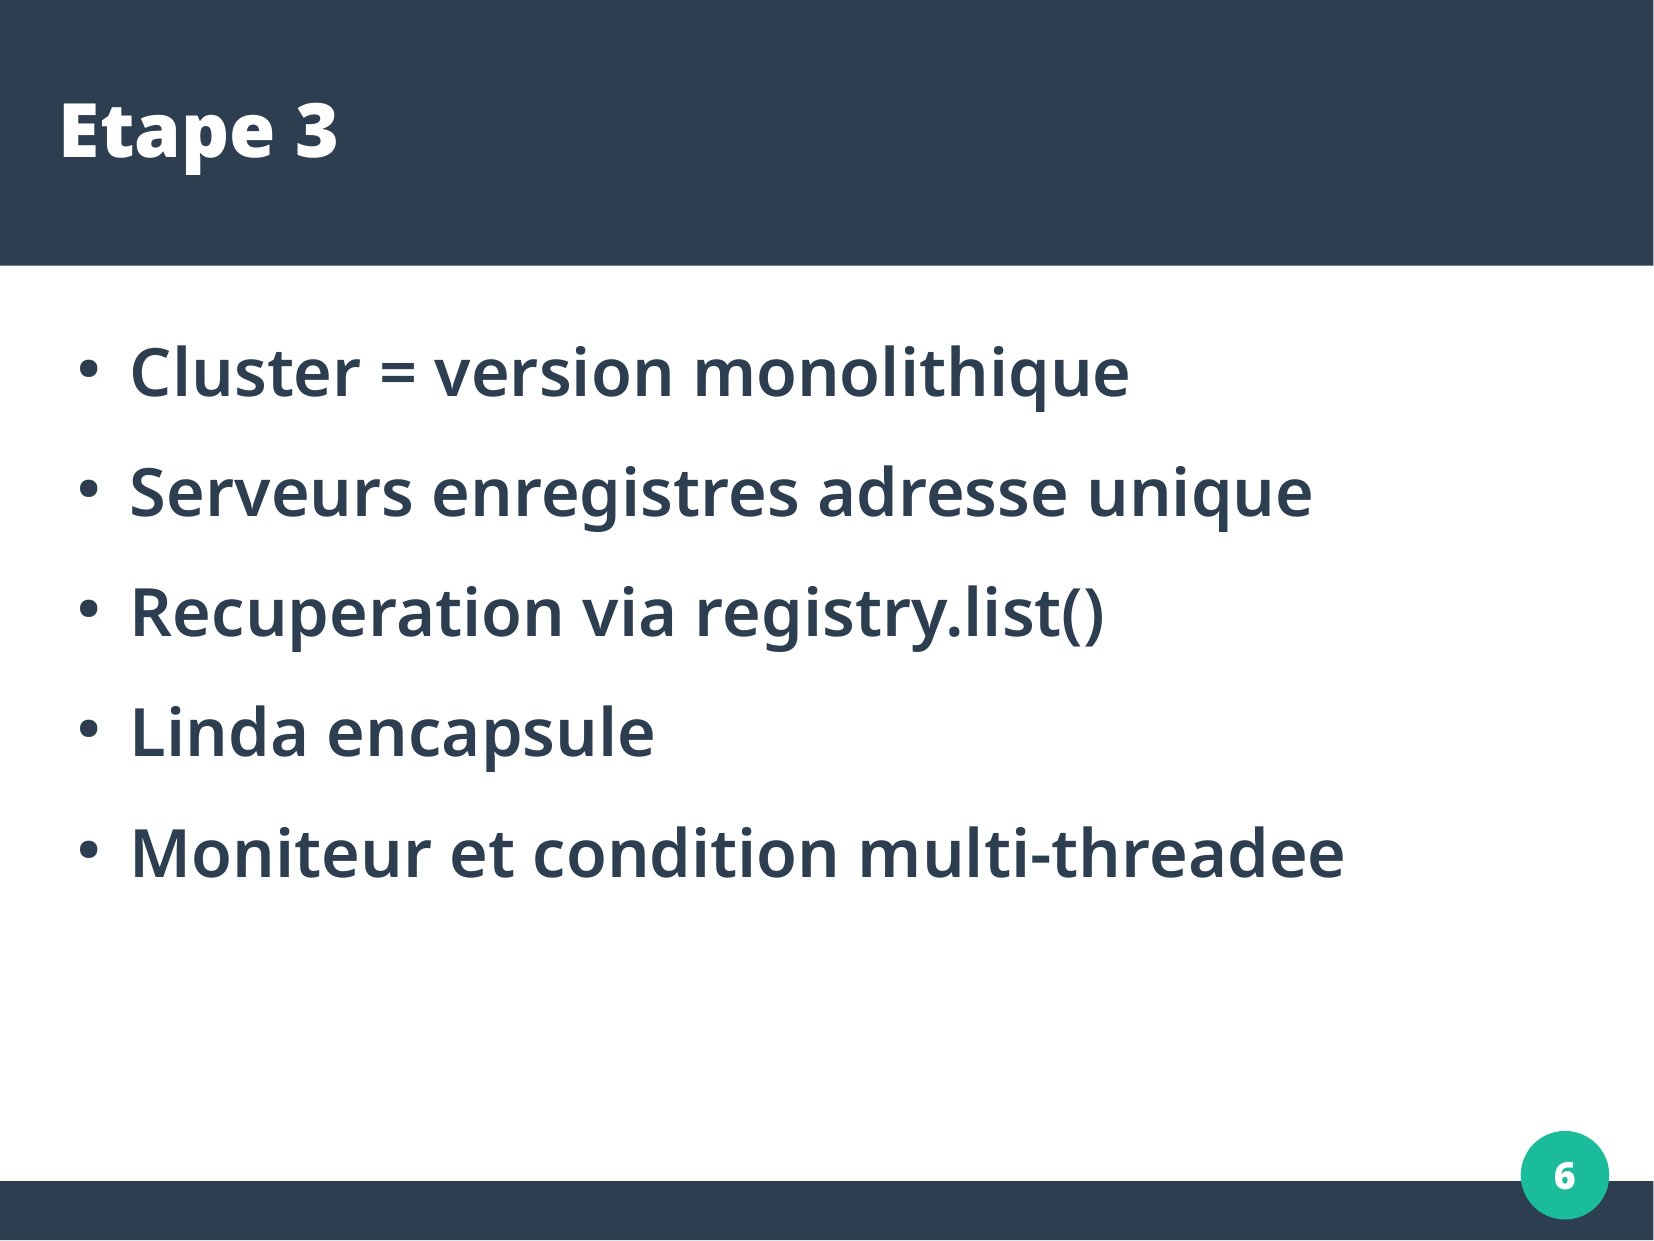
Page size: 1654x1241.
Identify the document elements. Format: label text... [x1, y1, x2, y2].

list Cluster = version monolithique Serveurs enregistres adresse unique Recuperation via registry.list() Linda encapsule Moniteur et condition multi-threadee [59, 324, 1595, 1152]
title Etape 3 [59, 49, 1595, 207]
